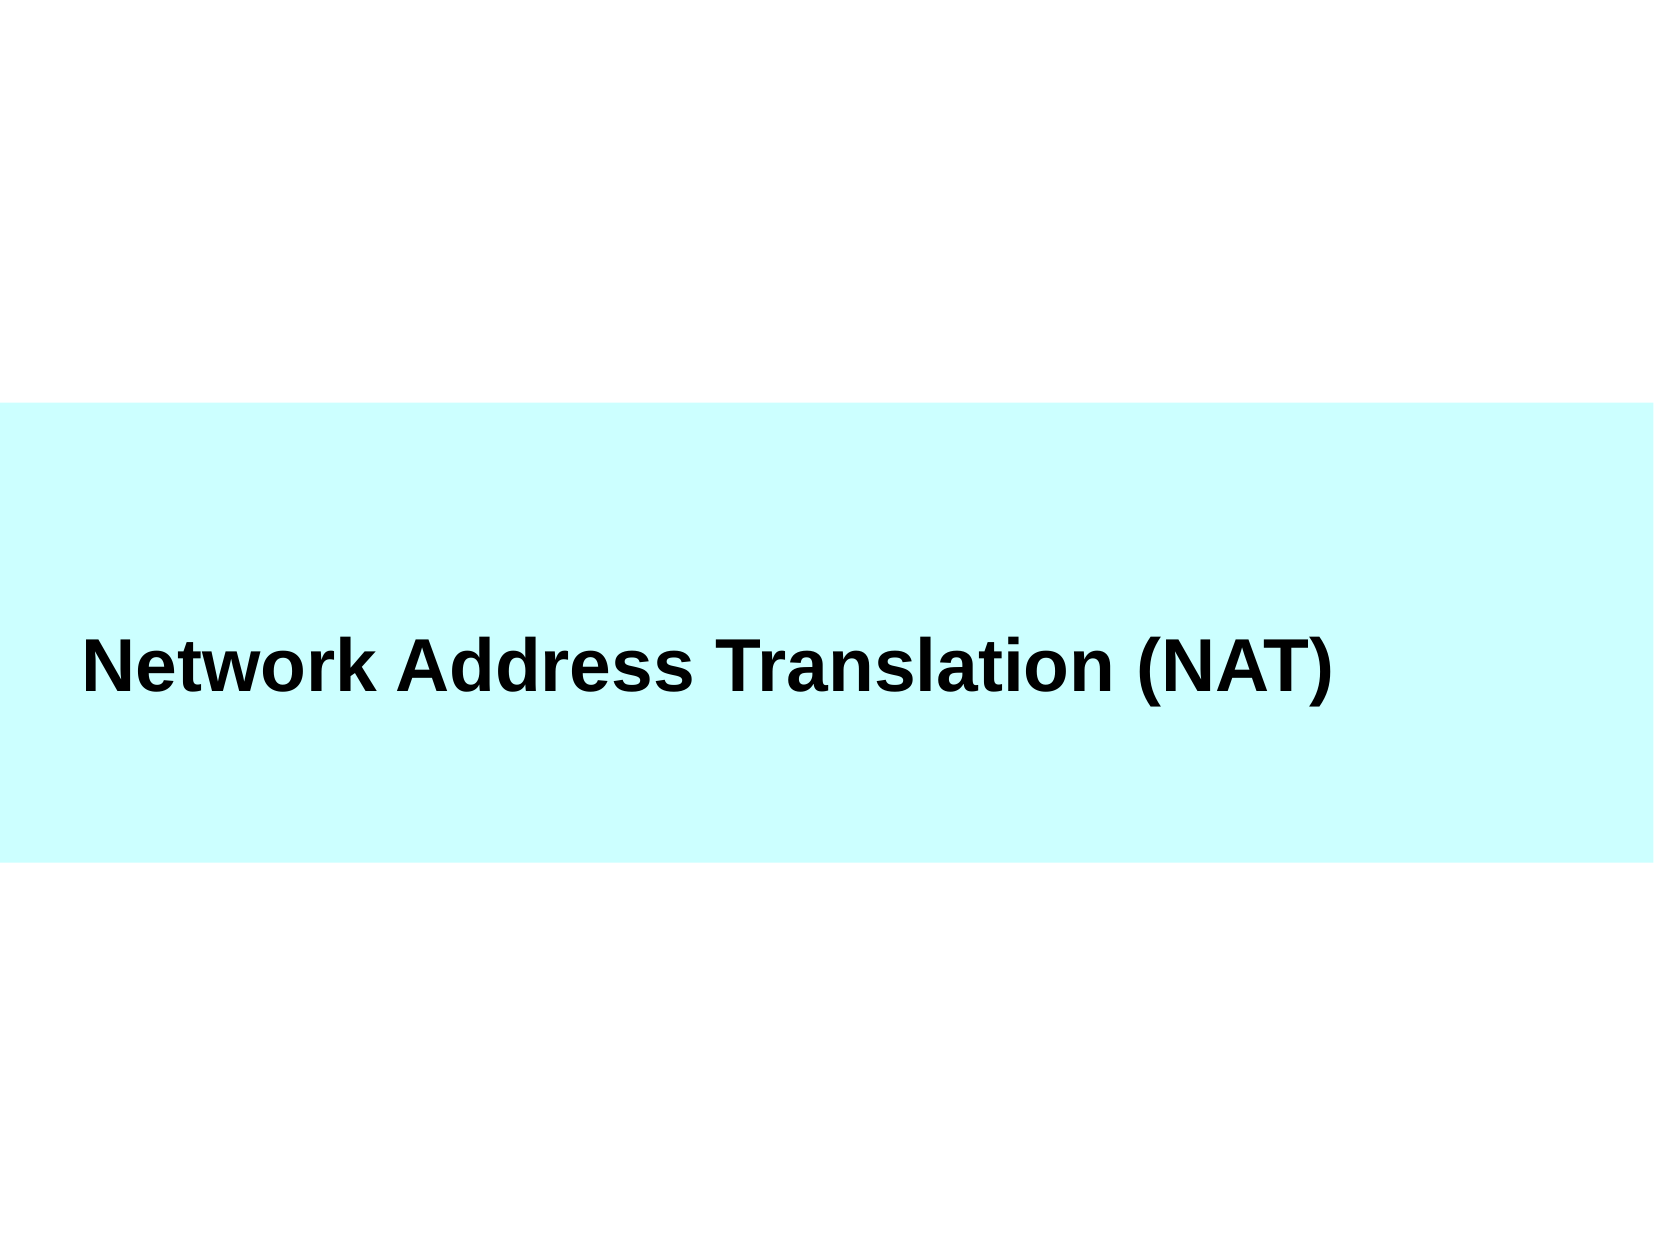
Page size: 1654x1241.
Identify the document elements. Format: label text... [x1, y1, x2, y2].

text_box Network Address Translation (NAT) [67, 620, 1530, 772]
